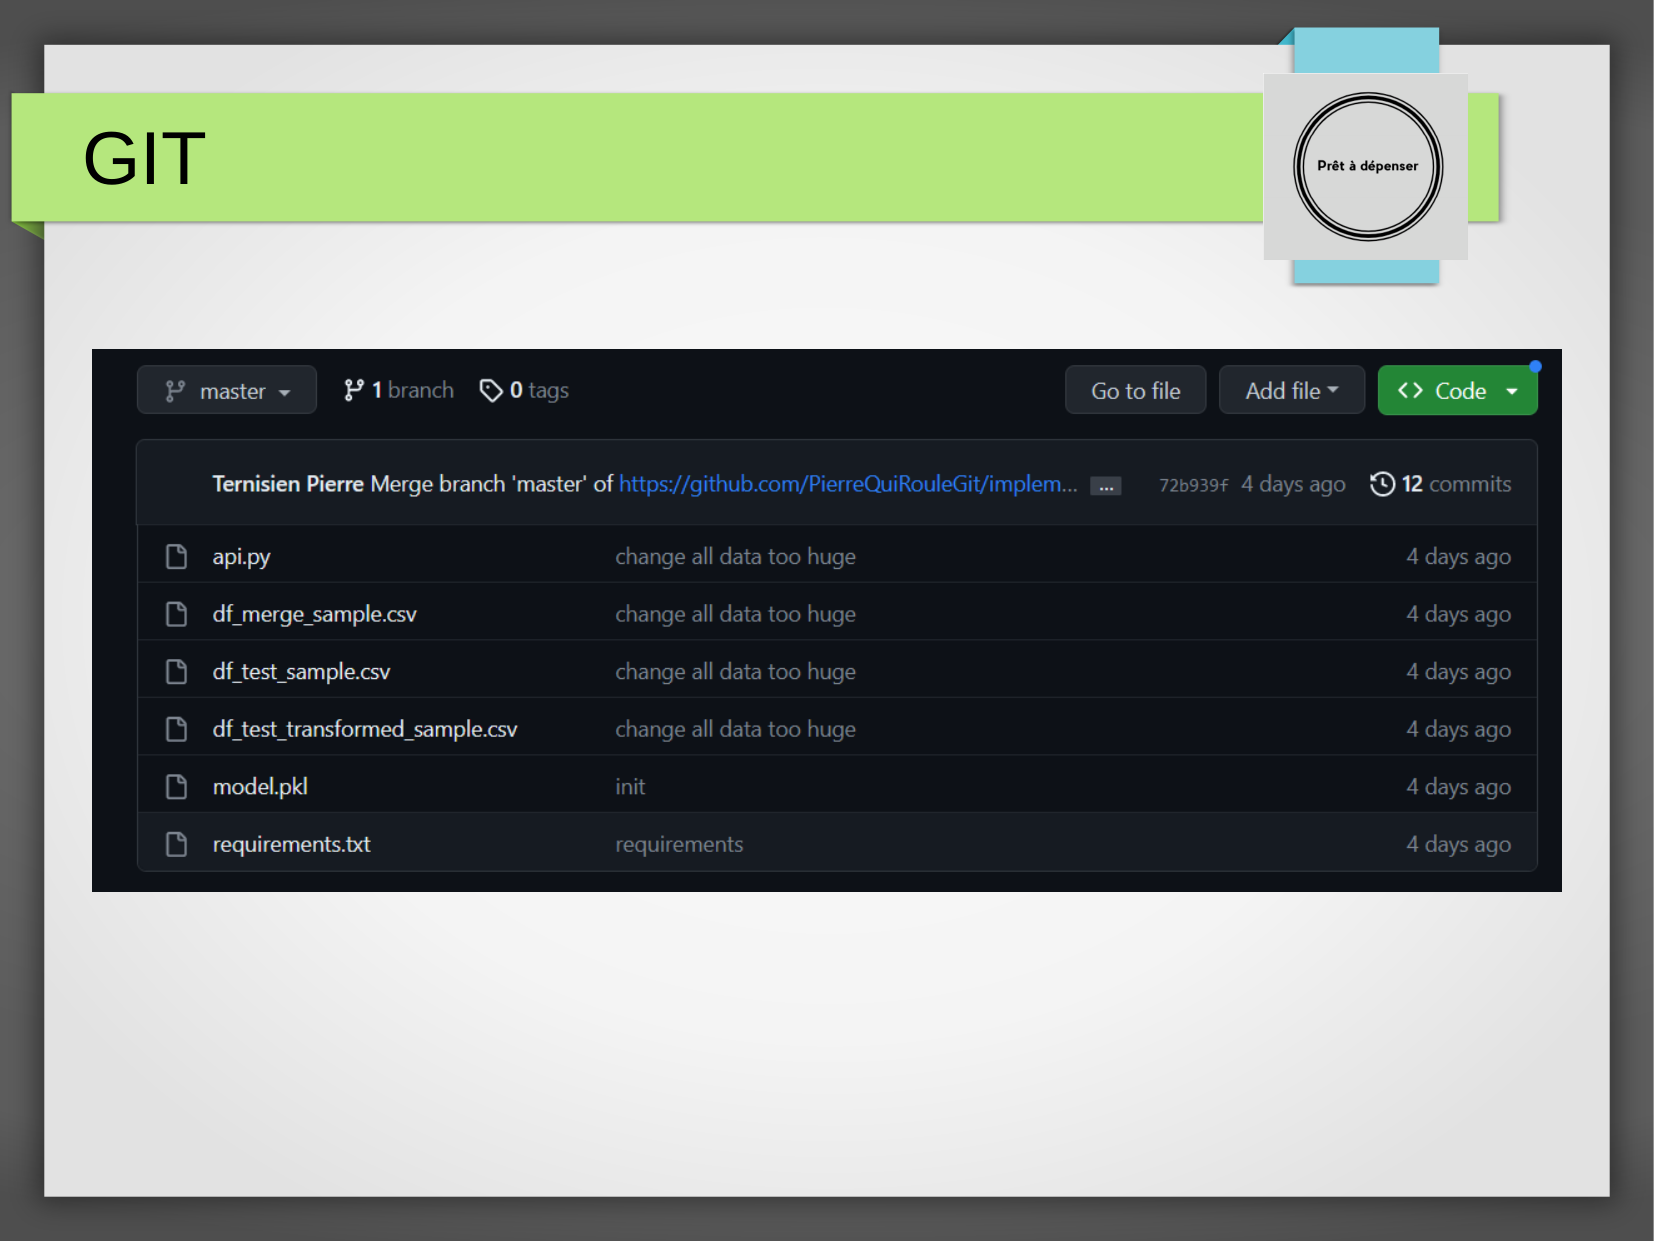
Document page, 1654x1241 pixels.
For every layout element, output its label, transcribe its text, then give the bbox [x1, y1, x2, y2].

title GIT [82, 116, 1263, 201]
picture [0, 0, 1654, 1241]
